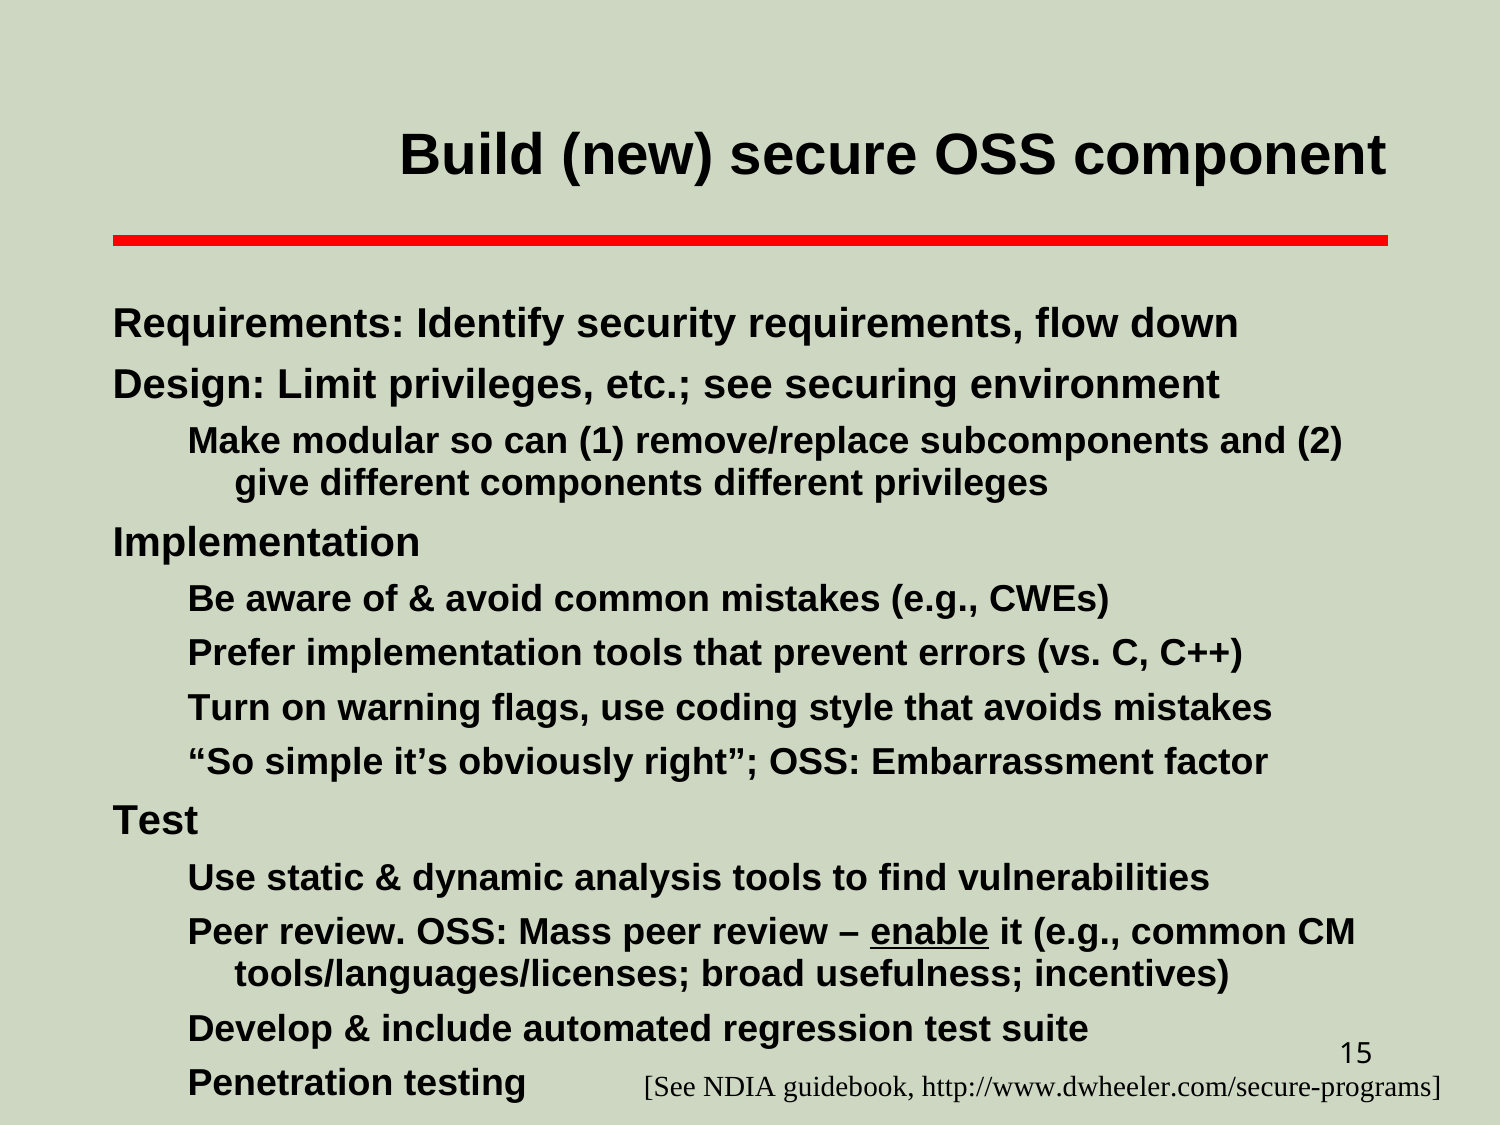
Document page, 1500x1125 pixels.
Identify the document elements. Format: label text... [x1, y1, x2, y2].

list Requirements: Identify security requirements, flow down Design: Limit privileges, etc.; see securing environment Make modular so can (1) remove/replace subcomponents and (2) give different components different privileges Implementation Be aware of & avoid common mistakes (e.g., CWEs) Prefer implementation tools that prevent errors (vs. C, C++) Turn on warning flags, use coding style that avoids mistakes “So simple it’s obviously right”; OSS: Embarrassment factor Test Use static & dynamic analysis tools to find vulnerabilities Peer review. OSS: Mass peer review – enable it (e.g., common CM tools/languages/licenses; broad usefulness; incentives) Develop & include automated regression test suite Penetration testing [112, 299, 1388, 1104]
text_box [See NDIA guidebook, http://www.dwheeler.com/secure-programs] [600, 1067, 1487, 1106]
title Build (new) secure OSS component [337, 93, 1388, 217]
